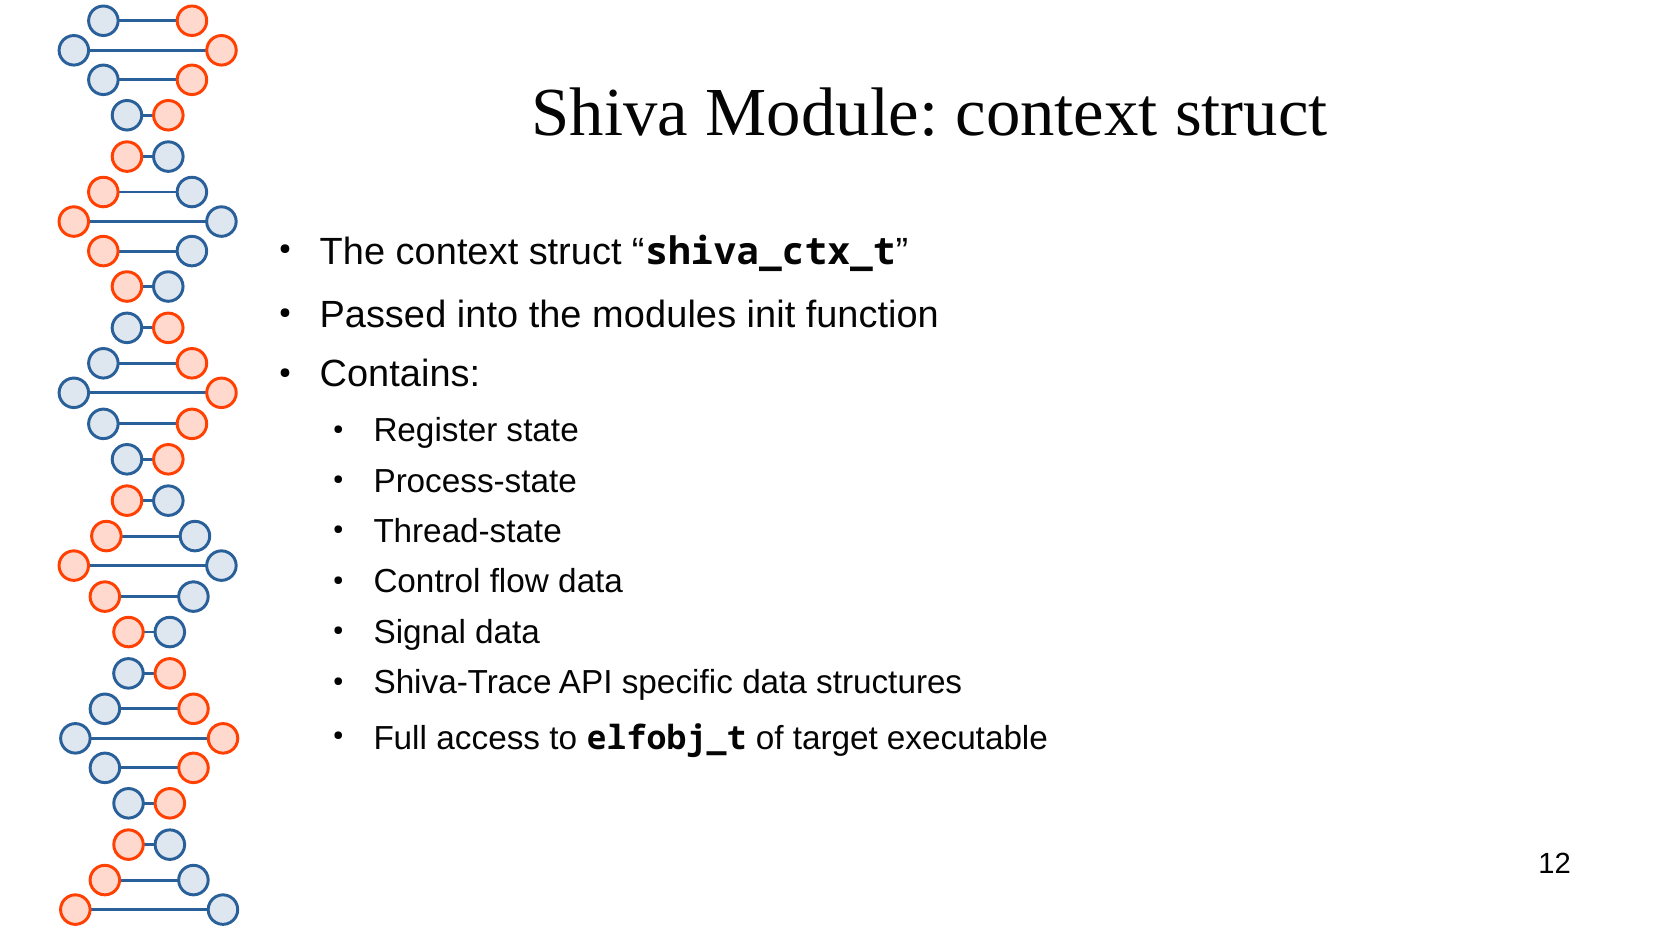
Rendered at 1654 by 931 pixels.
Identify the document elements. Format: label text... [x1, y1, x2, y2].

title Shiva Module: context struct [265, 35, 1595, 189]
list The context struct “shiva_ctx_t” Passed into the modules init function Contains: Register state Process-state Thread-state Control flow data Signal data Shiva-Trace API specific data structures Full access to elfobj_t of target executable [265, 224, 1595, 764]
